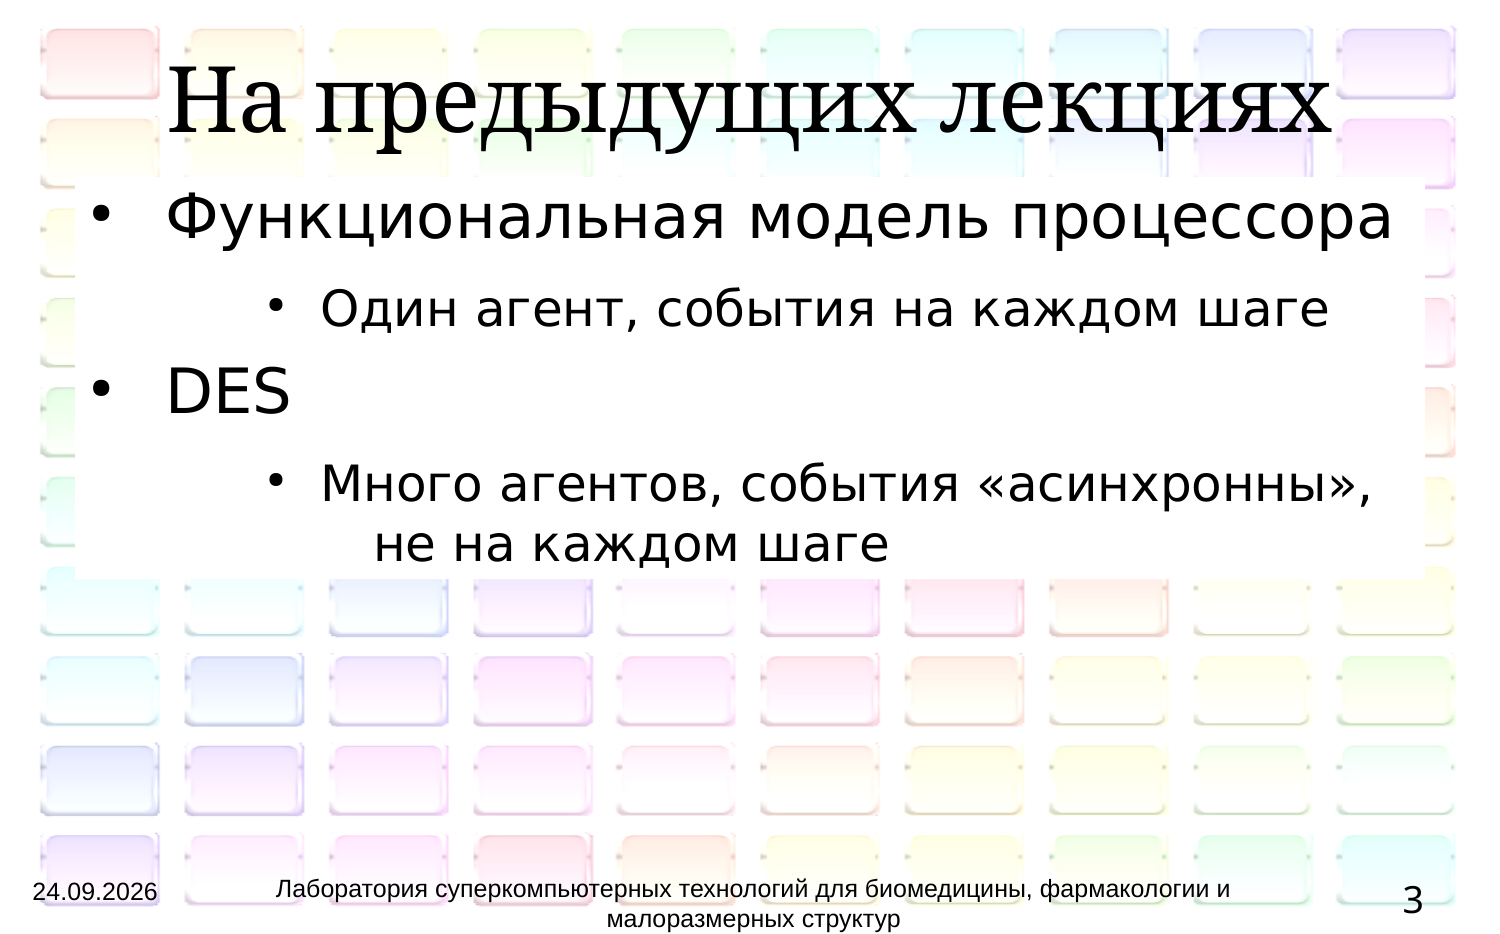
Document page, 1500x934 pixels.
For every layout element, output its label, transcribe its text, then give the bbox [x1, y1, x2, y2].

text_box 18.11.2012 [17, 868, 184, 918]
title На предыдущих лекциях [75, 32, 1426, 158]
picture [0, 0, 1500, 933]
list Функциональная модель процессора Один агент, события на каждом шаге DES Много агентов, события «асинхронны», не на каждом шаге [75, 177, 1426, 580]
text_box <number> [1387, 868, 1473, 918]
text_box Лаборатория суперкомпьютерных технологий для биомедицины, фармакологии и малоразмерных структур [171, 864, 1338, 915]
